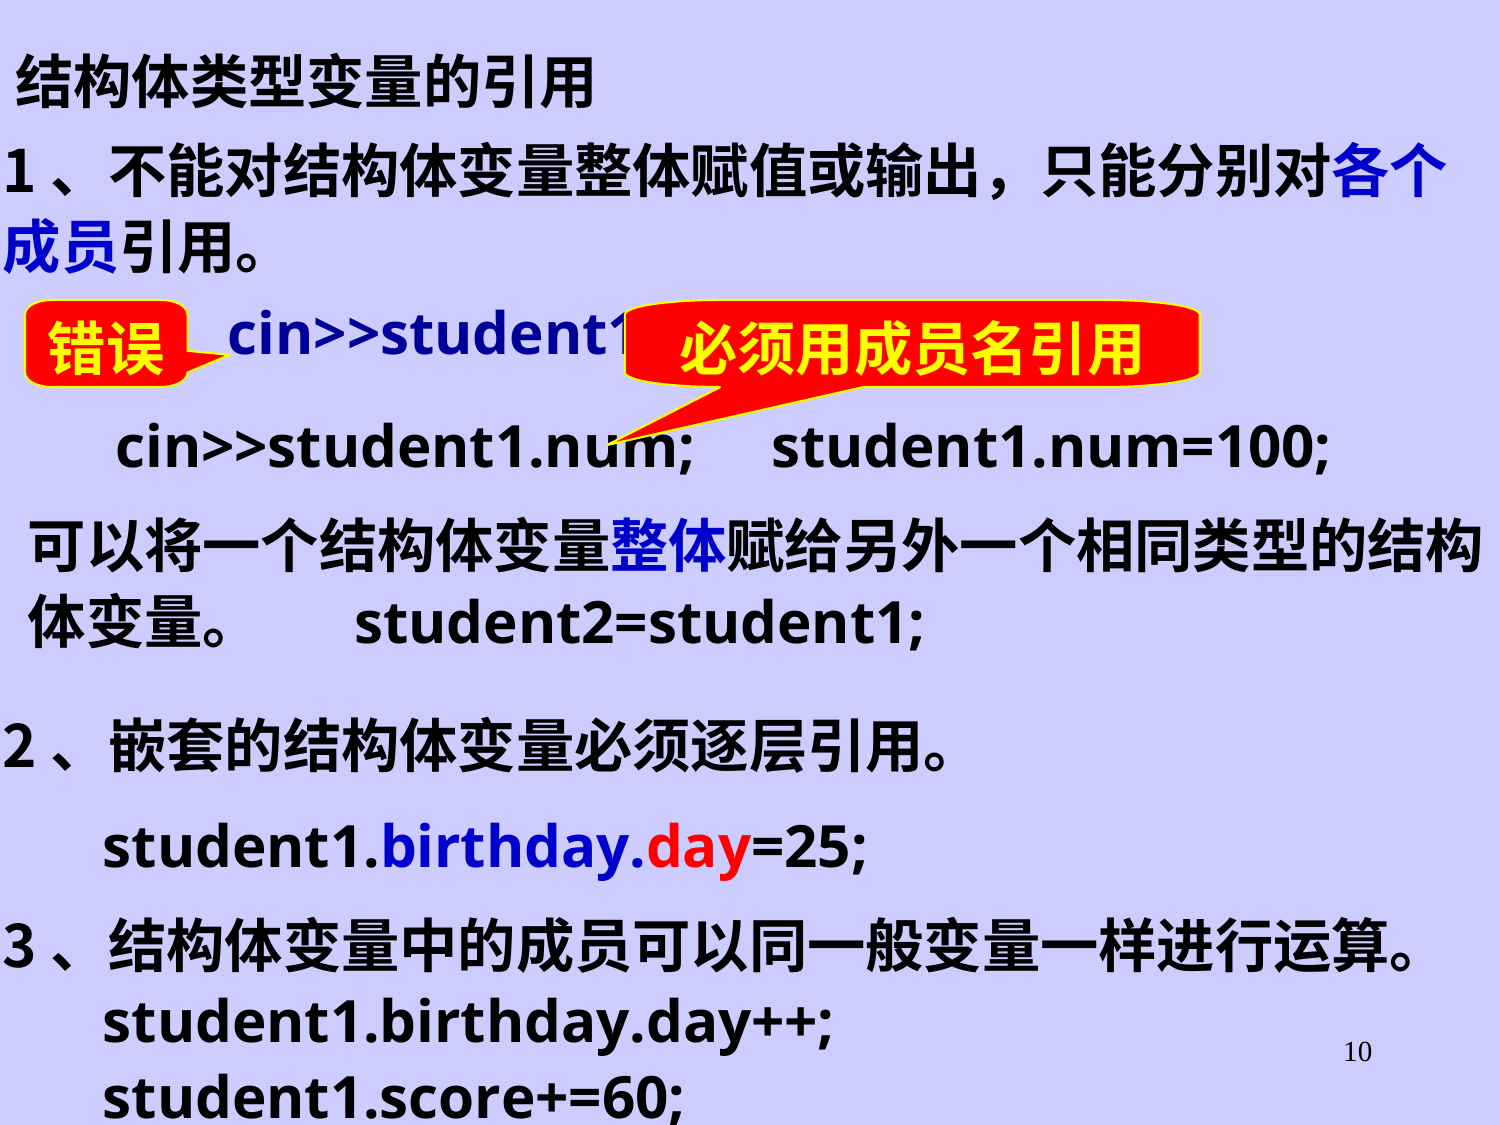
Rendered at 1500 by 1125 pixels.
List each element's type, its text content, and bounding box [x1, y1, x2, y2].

text_box student1.birthday.day=25; [99, 800, 1463, 881]
text_box 1、不能对结构体变量整体赋值或输出，只能分别对各个成员引用。 [0, 124, 1500, 283]
text_box 必须用成员名引用 [606, 299, 1200, 446]
text_box student1.birthday.day++; student1.score+=60; [99, 974, 1463, 1125]
text_box cin>>student1.num; student1.num=100; [112, 399, 1388, 481]
text_box 结构体类型变量的引用 [0, 37, 613, 123]
text_box 3、结构体变量中的成员可以同一般变量一样进行运算。 [0, 900, 1500, 981]
text_box 可以将一个结构体变量整体赋给另外一个相同类型的结构体变量。 student2=student1; [24, 499, 1500, 658]
text_box cin>>student1; [225, 287, 1138, 369]
text_box 2、嵌套的结构体变量必须逐层引用。 [0, 699, 1500, 781]
text_box 错误 [24, 299, 230, 387]
